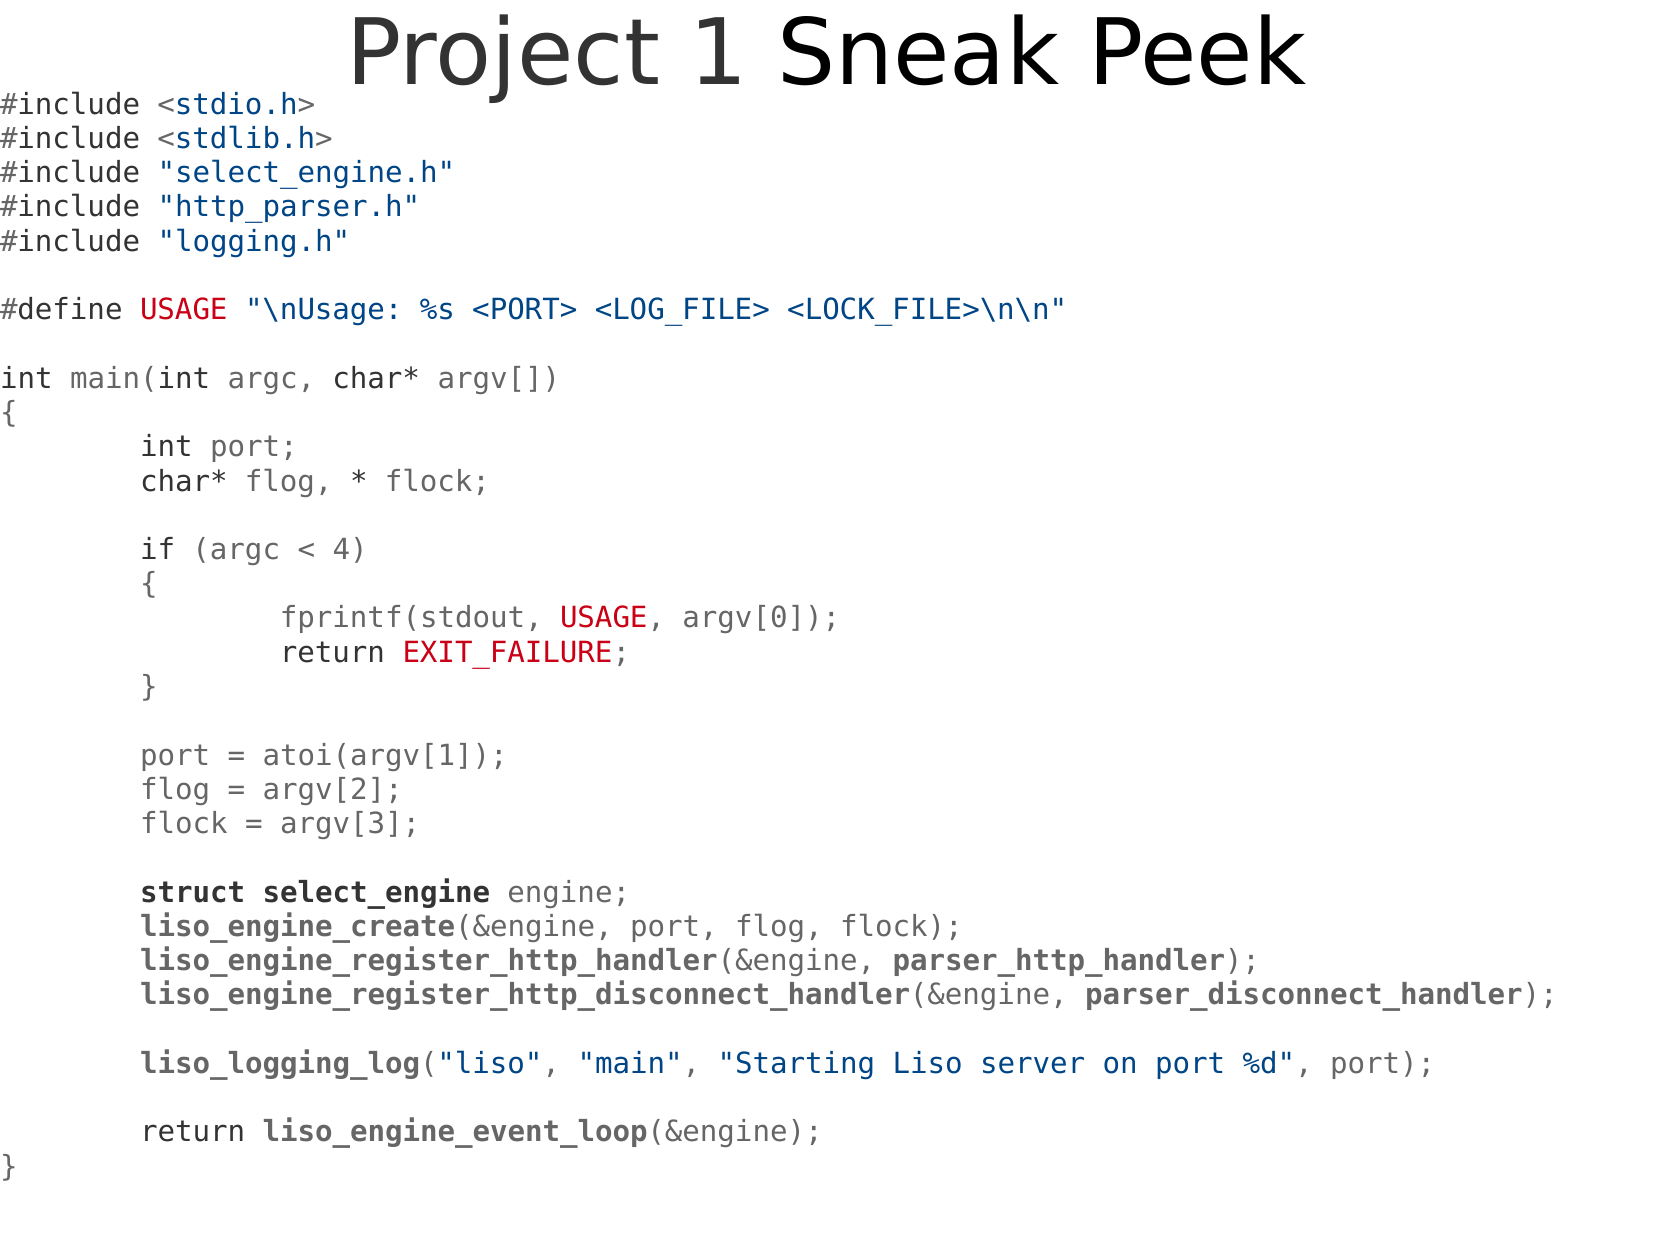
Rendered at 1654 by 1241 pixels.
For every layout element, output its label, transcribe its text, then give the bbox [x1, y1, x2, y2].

subtitle #include <stdio.h> #include <stdlib.h> #include "select_engine.h" #include "http_parser.h" #include "logging.h" #define USAGE "\nUsage: %s <PORT> <LOG_FILE> <LOCK_FILE>\n\n" int main(int argc, char* argv[]) { int port; char* flog, * flock; if (argc < 4) { fprintf(stdout, USAGE, argv[0]); return EXIT_FAILURE; } port = atoi(argv[1]); flog = argv[2]; flock = argv[3]; struct select_engine engine; liso_engine_create(&engine, port, flog, flock); liso_engine_register_http_handler(&engine, parser_http_handler); liso_engine_register_http_disconnect_handler(&engine, parser_disconnect_handler); liso_logging_log("liso", "main", "Starting Liso server on port %d", port); return liso_engine_event_loop(&engine); } [0, 90, 1654, 1214]
title Project 1 Sneak Peek [82, 0, 1571, 90]
